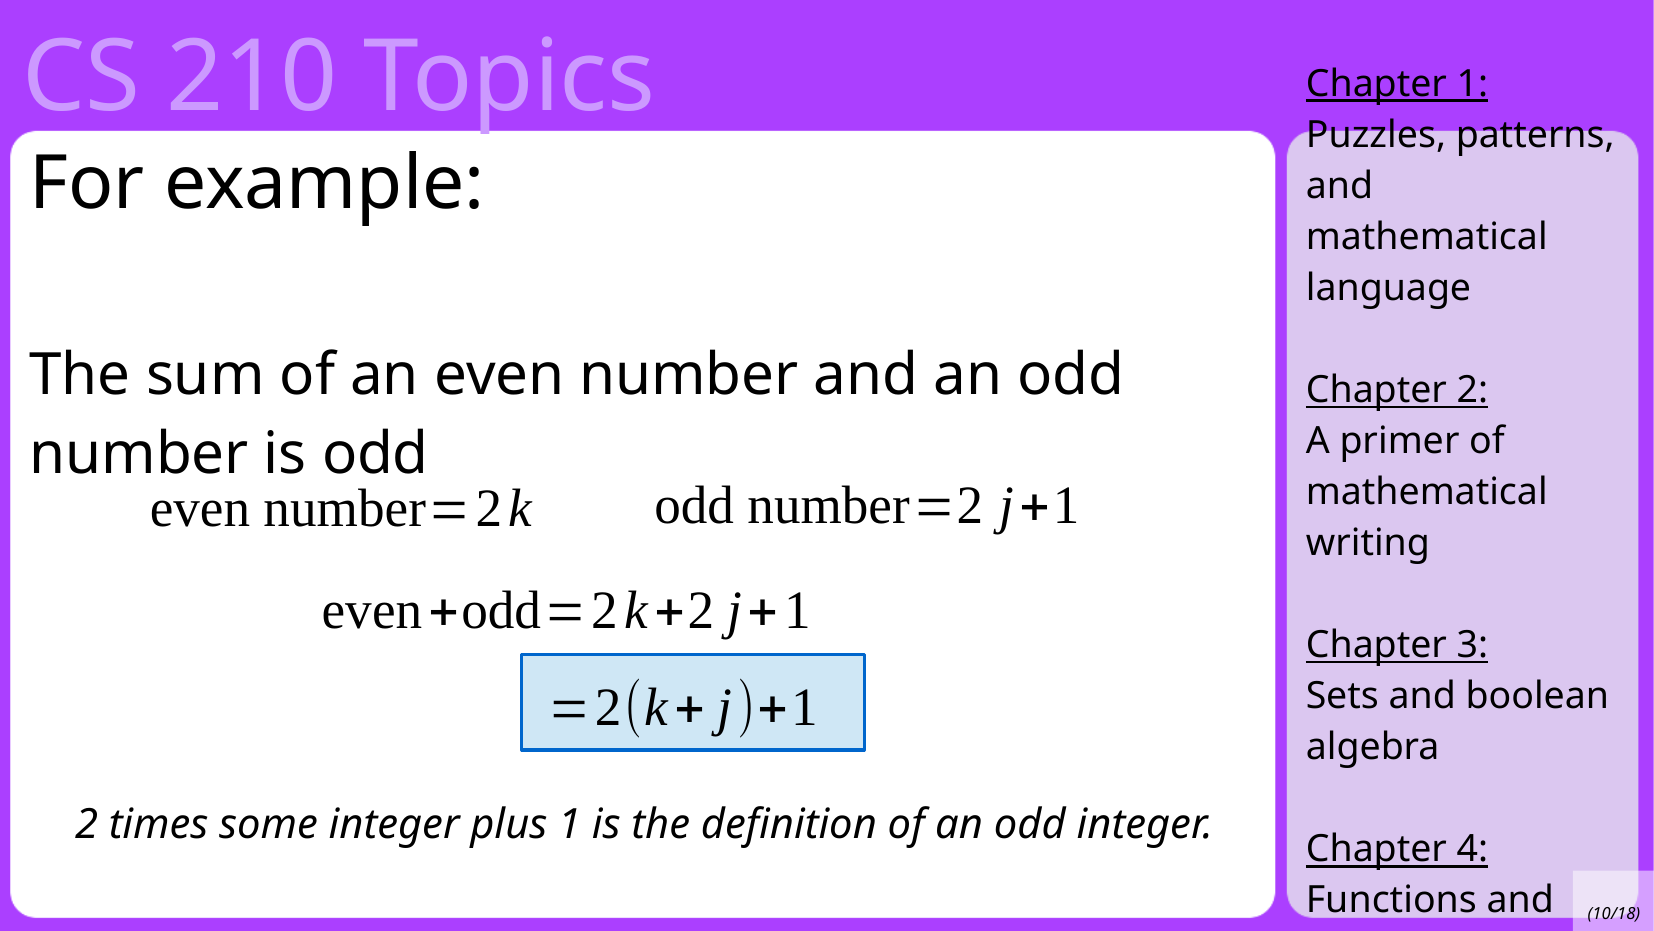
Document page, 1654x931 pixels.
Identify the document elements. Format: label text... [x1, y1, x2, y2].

picture [1461, 130, 1473, 145]
text_box (<number>/18) [1572, 876, 1654, 931]
text_box 2 times some integer plus 1 is the definition of an odd integer. [32, 760, 1257, 883]
chart [641, 476, 1092, 537]
picture [1334, 130, 1345, 145]
picture [1402, 130, 1412, 135]
text_box [521, 654, 865, 751]
chart [308, 581, 822, 642]
picture [0, 0, 1654, 931]
text_box For example: The sum of an even number and an odd number is odd [29, 135, 1254, 483]
picture [1312, 130, 1322, 134]
chart [534, 675, 830, 741]
chart [136, 479, 548, 540]
text_box Chapter 1: Puzzles, patterns, and mathematical language Chapter 2: A primer of mathematical writing Chapter 3: Sets and boolean algebra Chapter 4: Functions and relations [1290, 150, 1631, 881]
title CS 210 Topics [22, 13, 1511, 130]
picture [1483, 137, 1493, 145]
